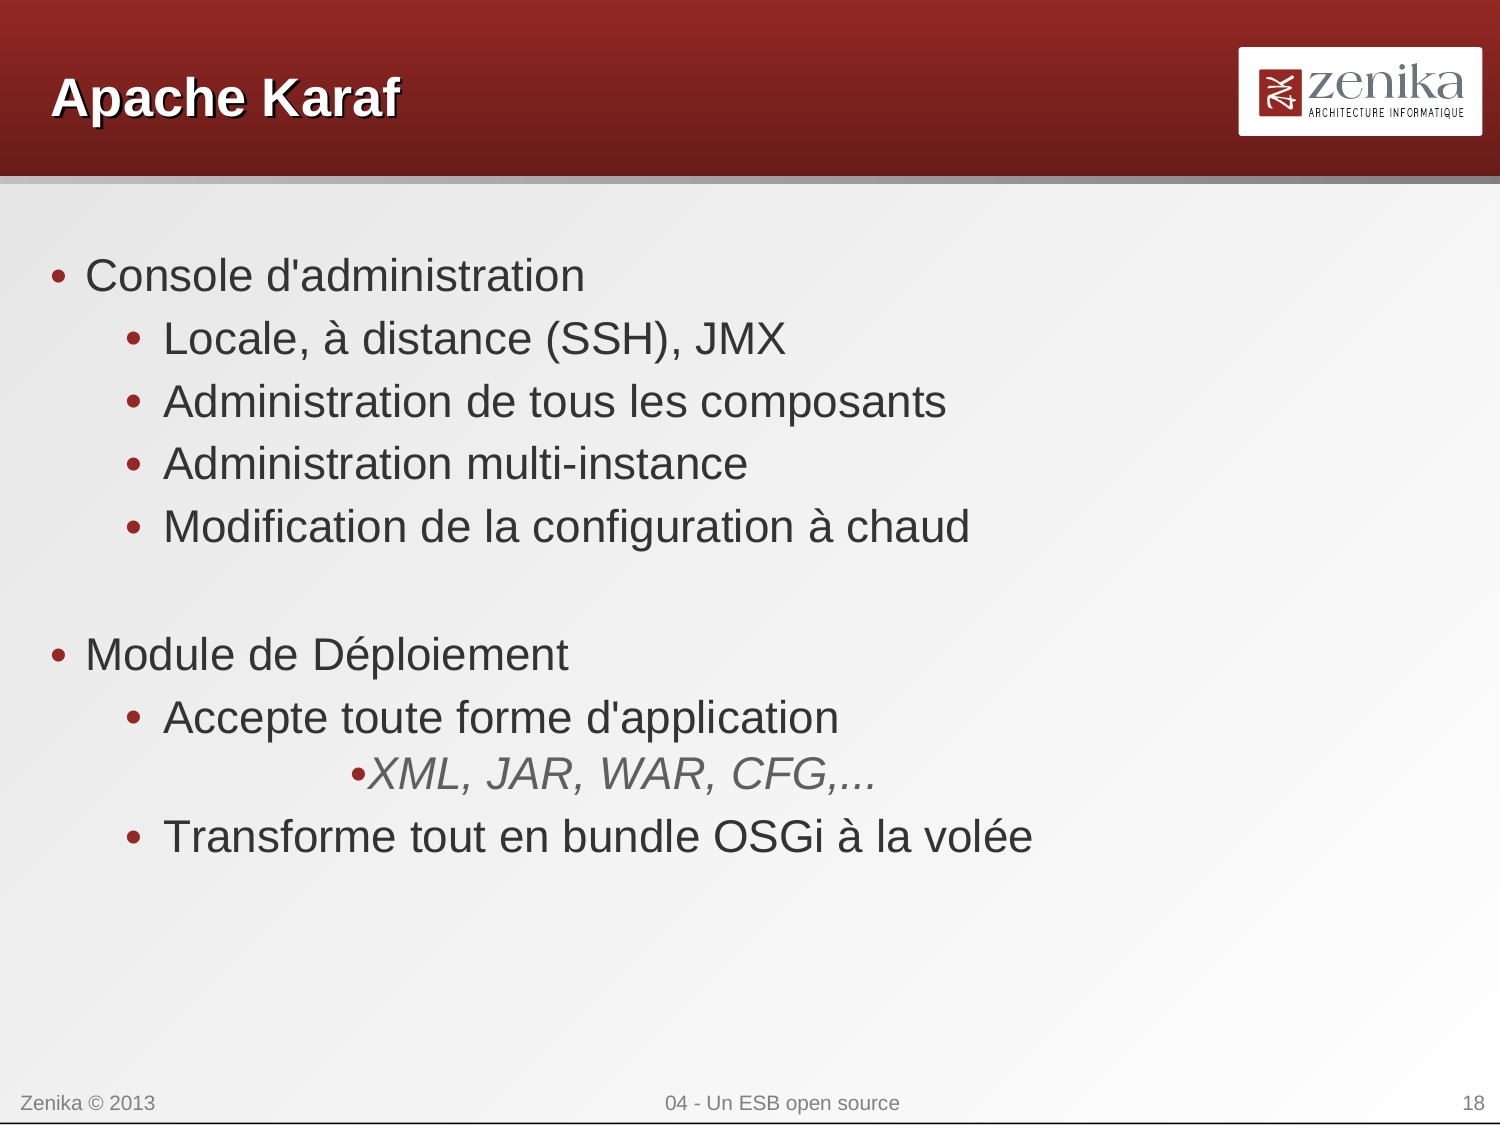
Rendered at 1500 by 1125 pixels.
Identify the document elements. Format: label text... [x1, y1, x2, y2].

title Apache Karaf [50, 15, 1206, 180]
picture [1257, 58, 1464, 125]
list Console d'administration Locale, à distance (SSH), JMX Administration de tous les composants Administration multi-instance Modification de la configuration à chaud Module de Déploiement Accepte toute forme d'application XML, JAR, WAR, CFG,... Transforme tout en bundle OSGi à la volée [50, 250, 1477, 1064]
